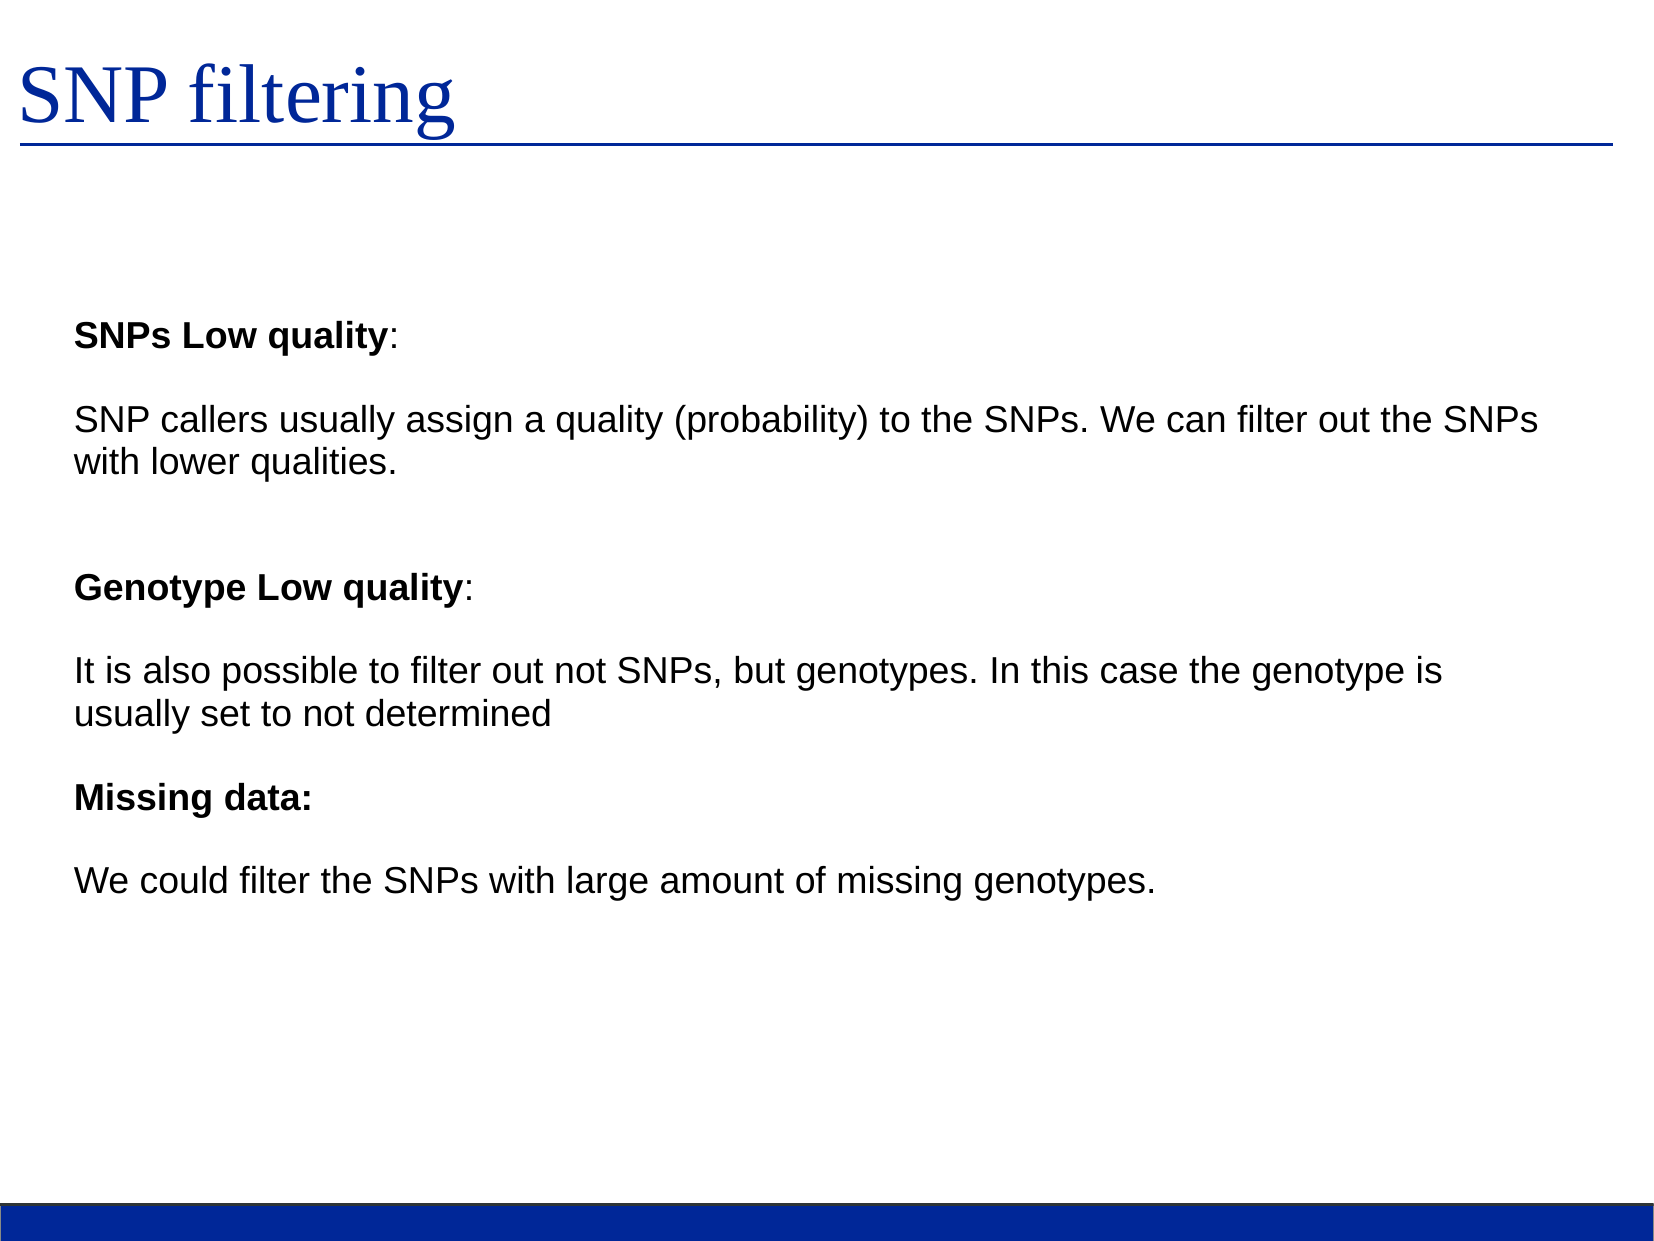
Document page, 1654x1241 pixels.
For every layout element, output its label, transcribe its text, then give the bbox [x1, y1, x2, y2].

text_box SNPs Low quality: SNP callers usually assign a quality (probability) to the SNPs. We can filter out the SNPs with lower qualities. Genotype Low quality: It is also possible to filter out not SNPs, but genotypes. In this case the genotype is usually set to not determined Missing data: We could filter the SNPs with large amount of missing genotypes. [59, 306, 1571, 952]
title SNP filtering [17, 0, 1589, 198]
